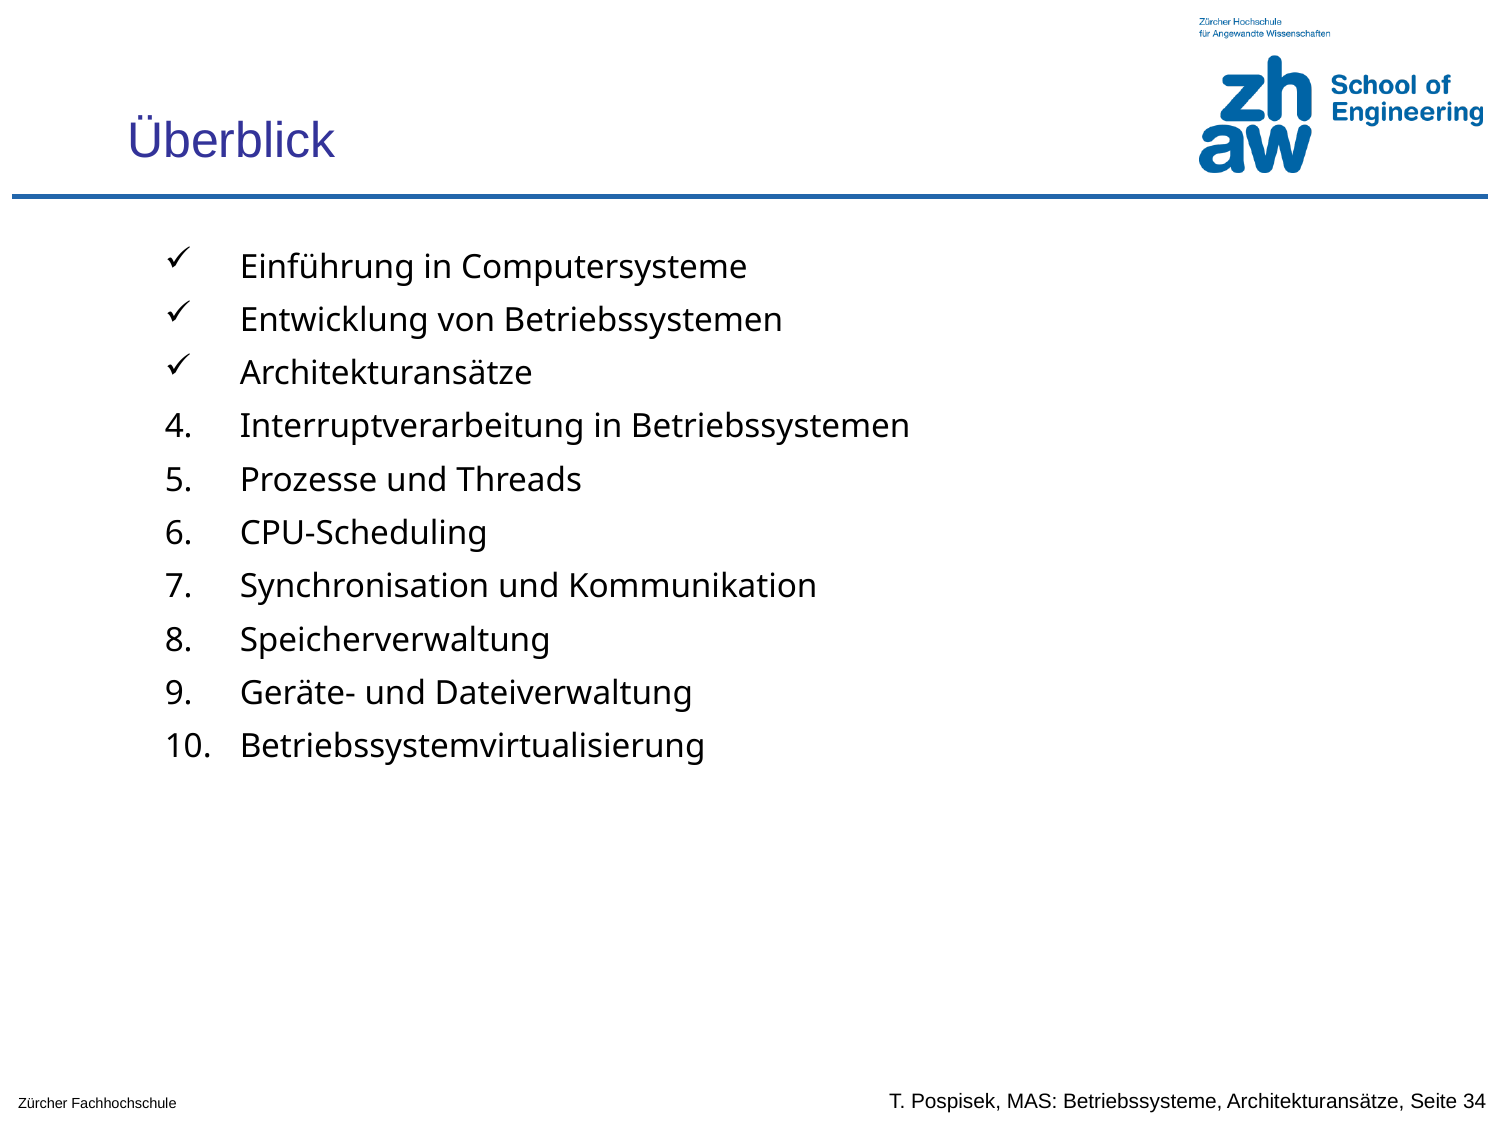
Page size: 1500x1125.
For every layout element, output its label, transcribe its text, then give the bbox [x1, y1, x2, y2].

text_box Einführung in Computersysteme Entwicklung von Betriebssystemen Architekturansätze Interruptverarbeitung in Betriebssystemen Prozesse und Threads CPU-Scheduling Synchronisation und Kommunikation Speicherverwaltung Geräte- und Dateiverwaltung Betriebssystemvirtualisierung [149, 237, 1363, 1013]
picture [1199, 18, 1483, 173]
title Überblick [112, 50, 1391, 175]
